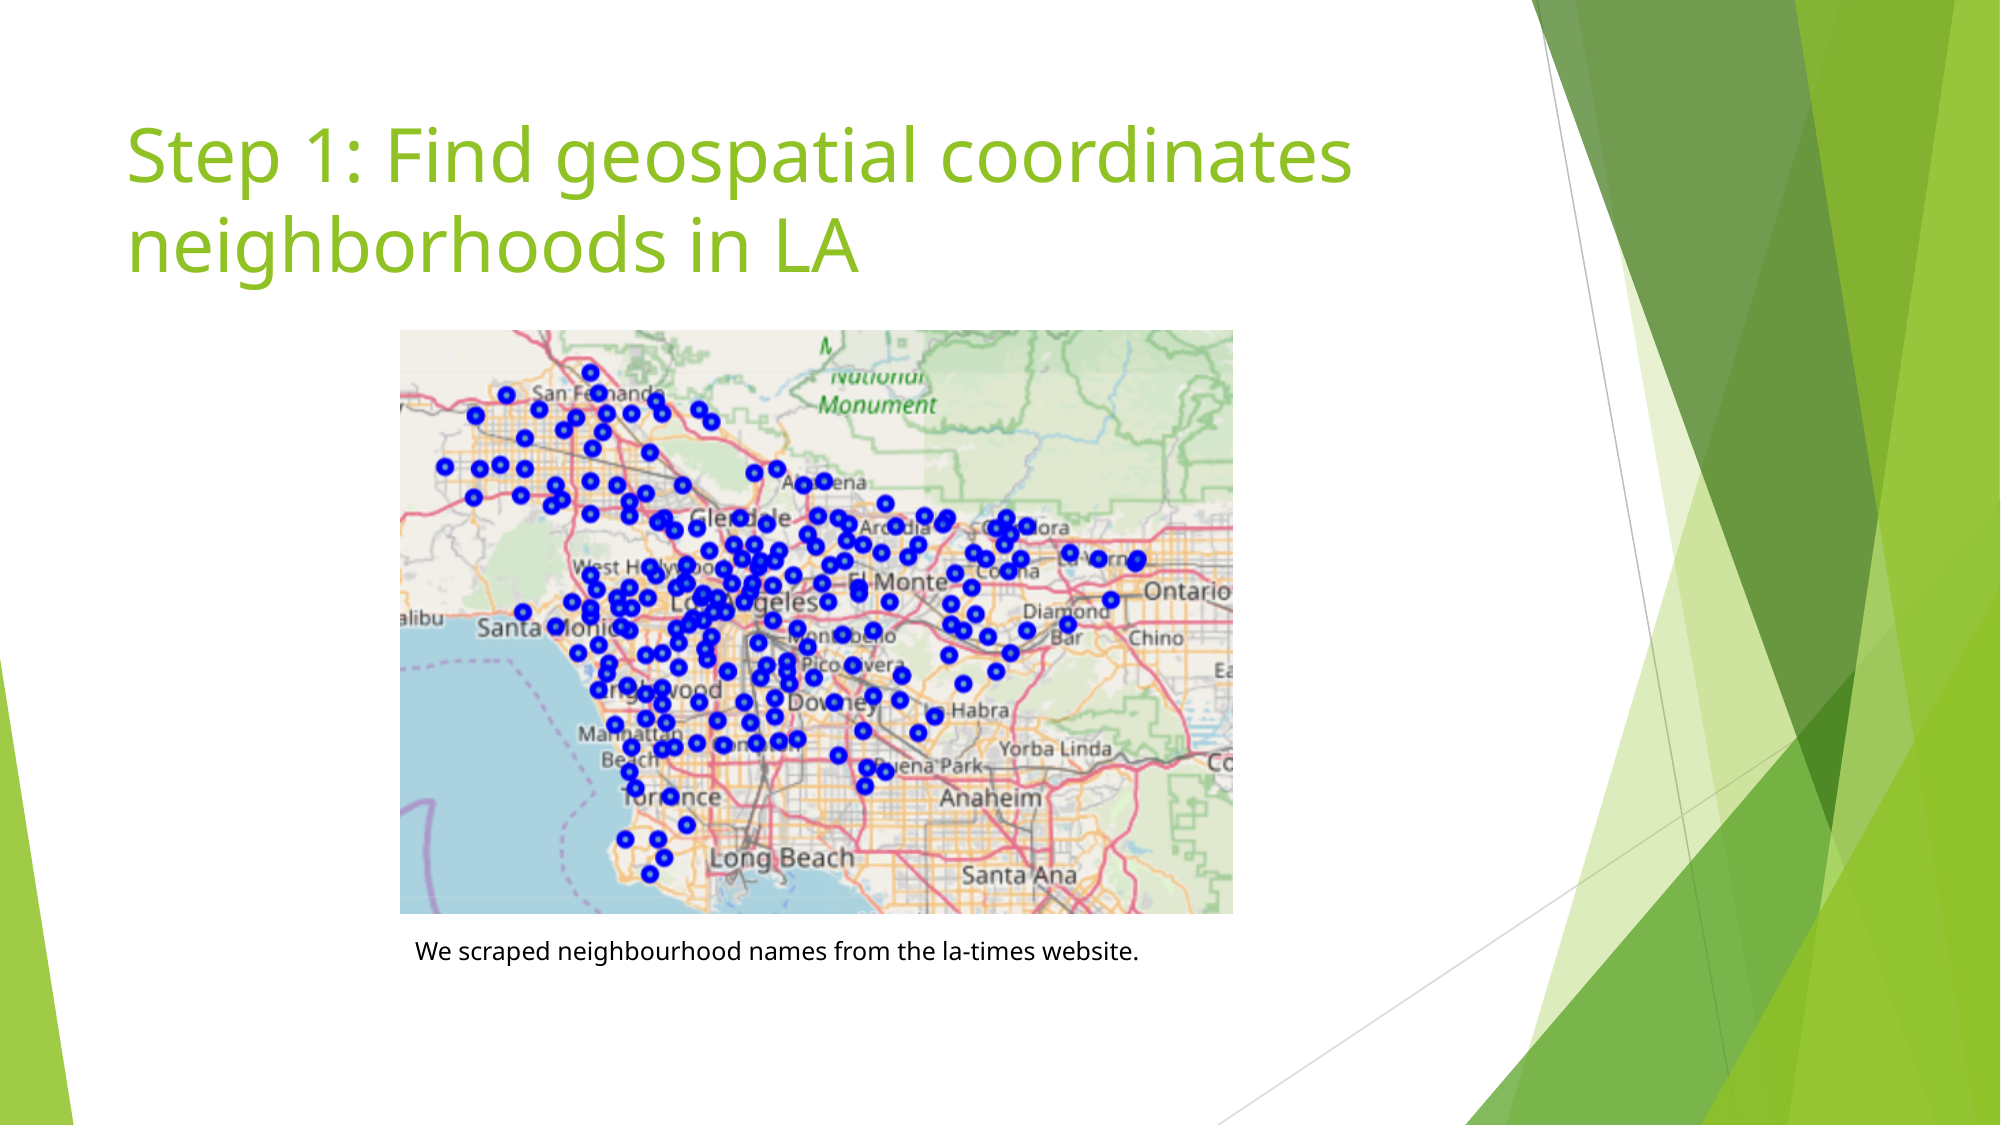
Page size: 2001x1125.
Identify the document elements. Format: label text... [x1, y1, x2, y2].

picture [400, 330, 1233, 914]
text_box We scraped neighbourhood names from the la-times website. [400, 927, 1131, 973]
title Step 1: Find geospatial coordinates neighborhoods in LA [111, 99, 1522, 317]
